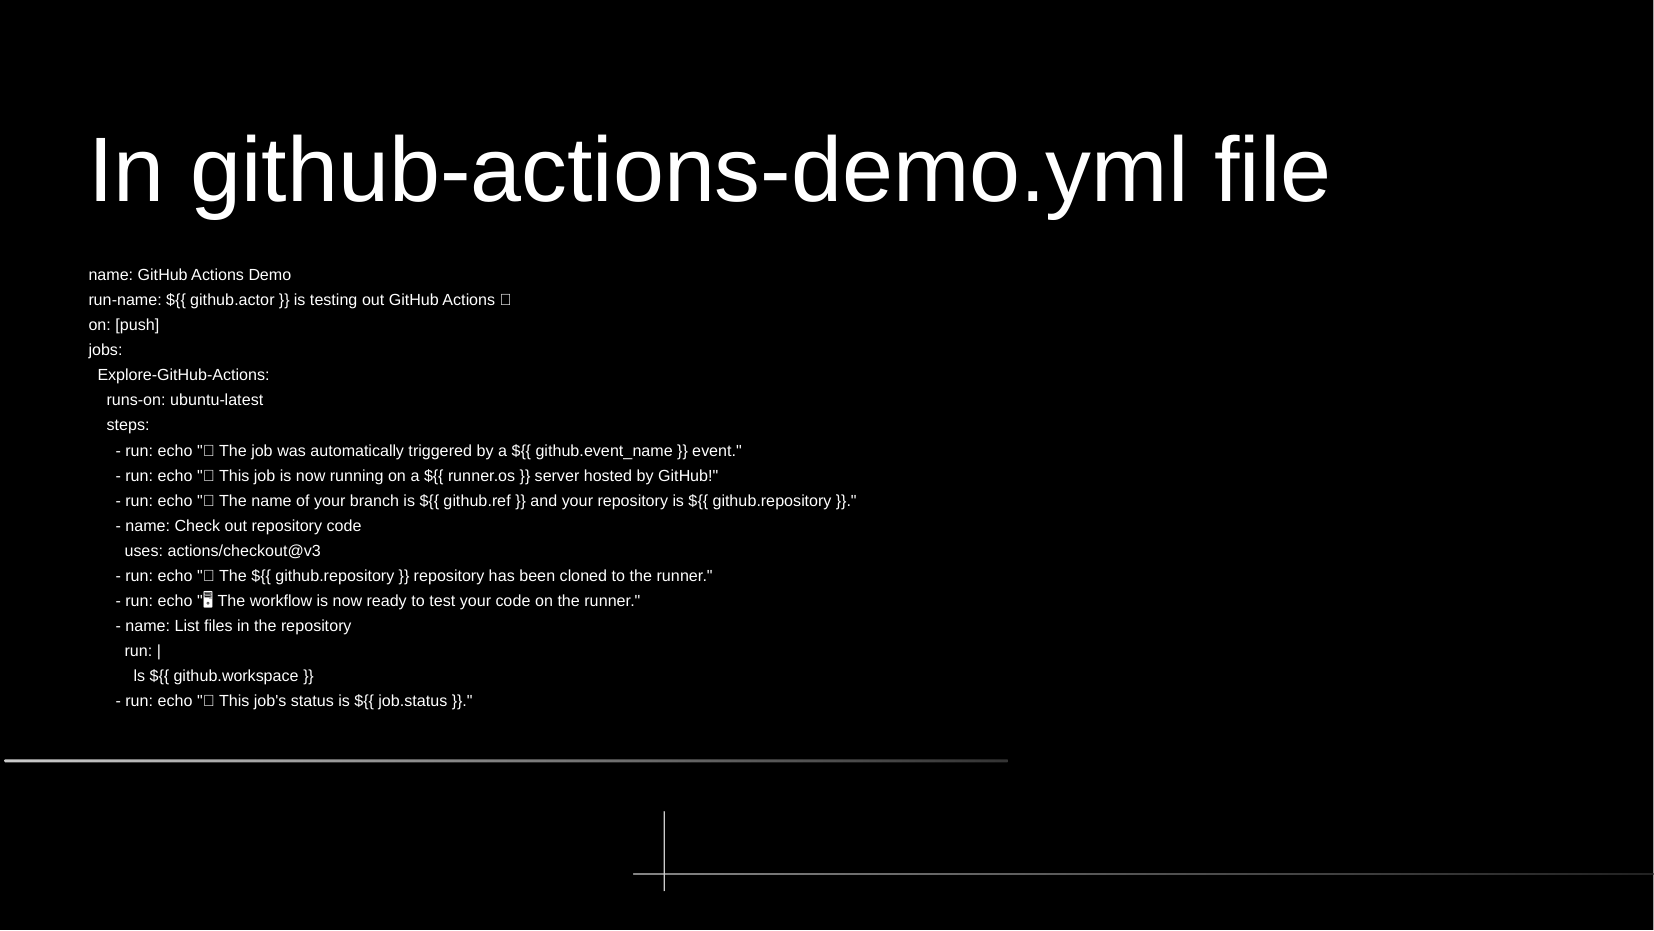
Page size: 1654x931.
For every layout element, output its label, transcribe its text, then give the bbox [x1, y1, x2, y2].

list name: GitHub Actions Demo run-name: ${{ github.actor }} is testing out GitHub Actions 🚀 on: [push] jobs: Explore-GitHub-Actions: runs-on: ubuntu-latest steps: - run: echo "🎉 The job was automatically triggered by a ${{ github.event_name }} event." - run: echo "🐧 This job is now running on a ${{ runner.os }} server hosted by GitHub!" - run: echo "🔎 The name of your branch is ${{ github.ref }} and your repository is ${{ github.repository }}." - name: Check out repository code uses: actions/checkout@v3 - run: echo "💡 The ${{ github.repository }} repository has been cloned to the runner." - run: echo "🖥️ The workflow is now ready to test your code on the runner." - name: List files in the repository run: | ls ${{ github.workspace }} - run: echo "🍏 This job's status is ${{ job.status }}." [88, 265, 1565, 724]
title In github-actions-demo.yml file [88, 88, 1565, 251]
